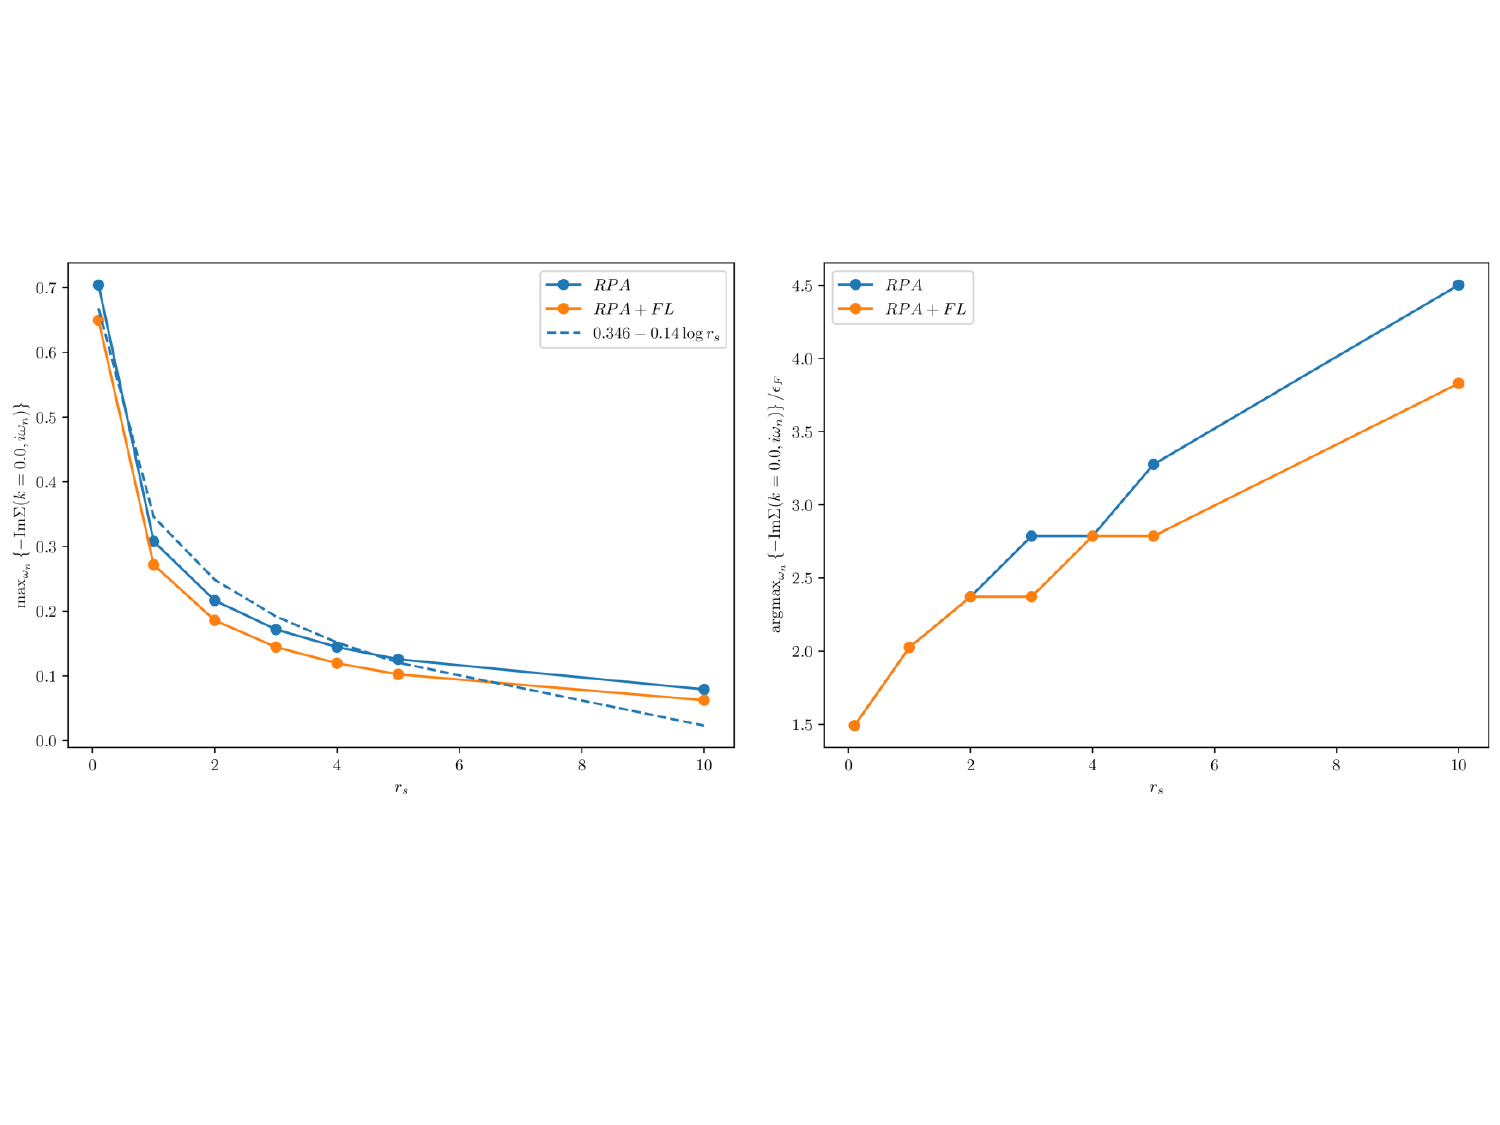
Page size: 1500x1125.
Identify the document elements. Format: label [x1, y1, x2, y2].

picture [0, 250, 1500, 806]
